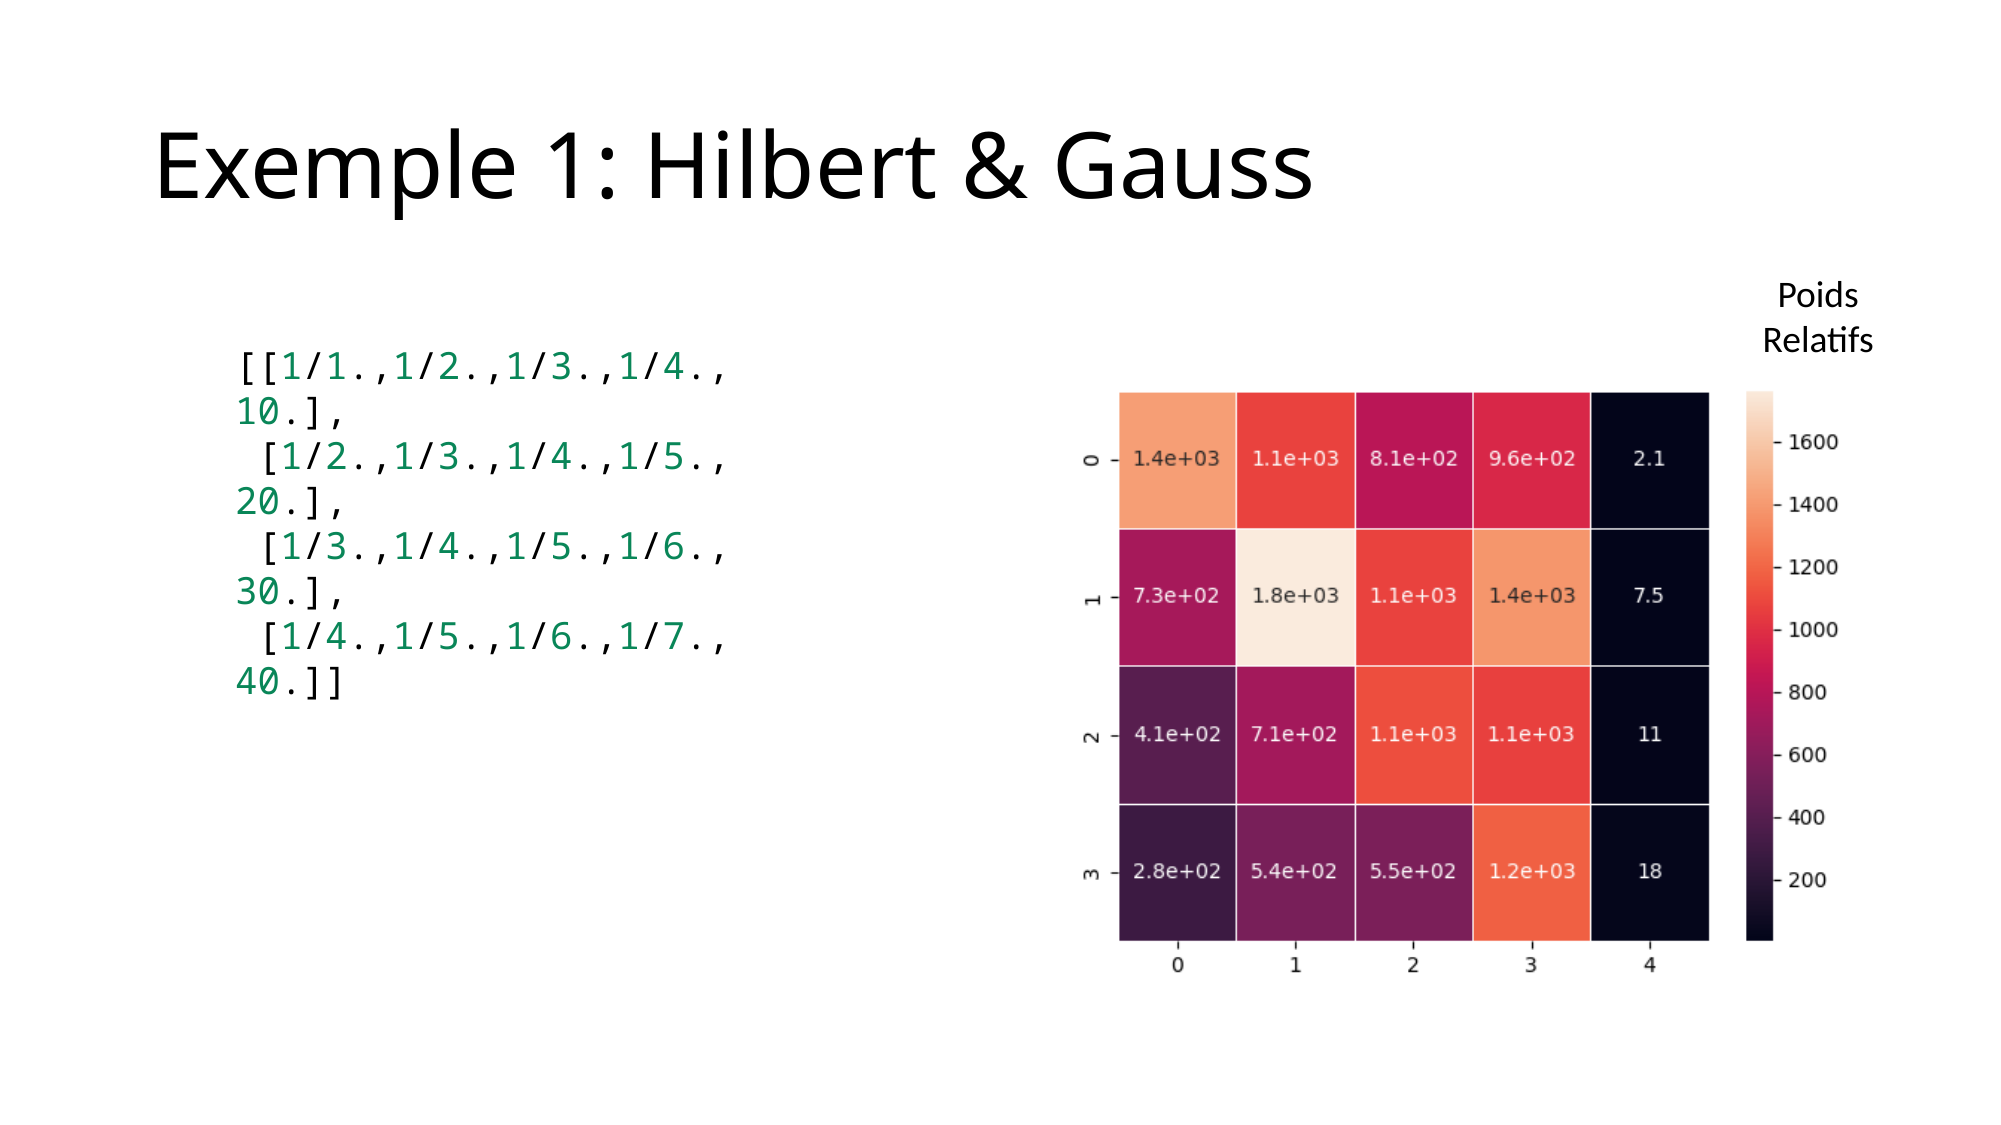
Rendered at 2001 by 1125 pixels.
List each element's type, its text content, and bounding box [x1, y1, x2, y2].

title Exemple 1: Hilbert & Gauss [137, 59, 1863, 278]
text_box Poids Relatifs [1746, 262, 1890, 369]
text_box [[1/1.,1/2.,1/3.,1/4., 10.], [1/2.,1/3.,1/4.,1/5., 20.], [1/3.,1/4.,1/5.,1/6., 30.], [1/4.,1/5.,1/6.,1/7., 40.]] [220, 334, 856, 532]
picture [999, 306, 1952, 1020]
